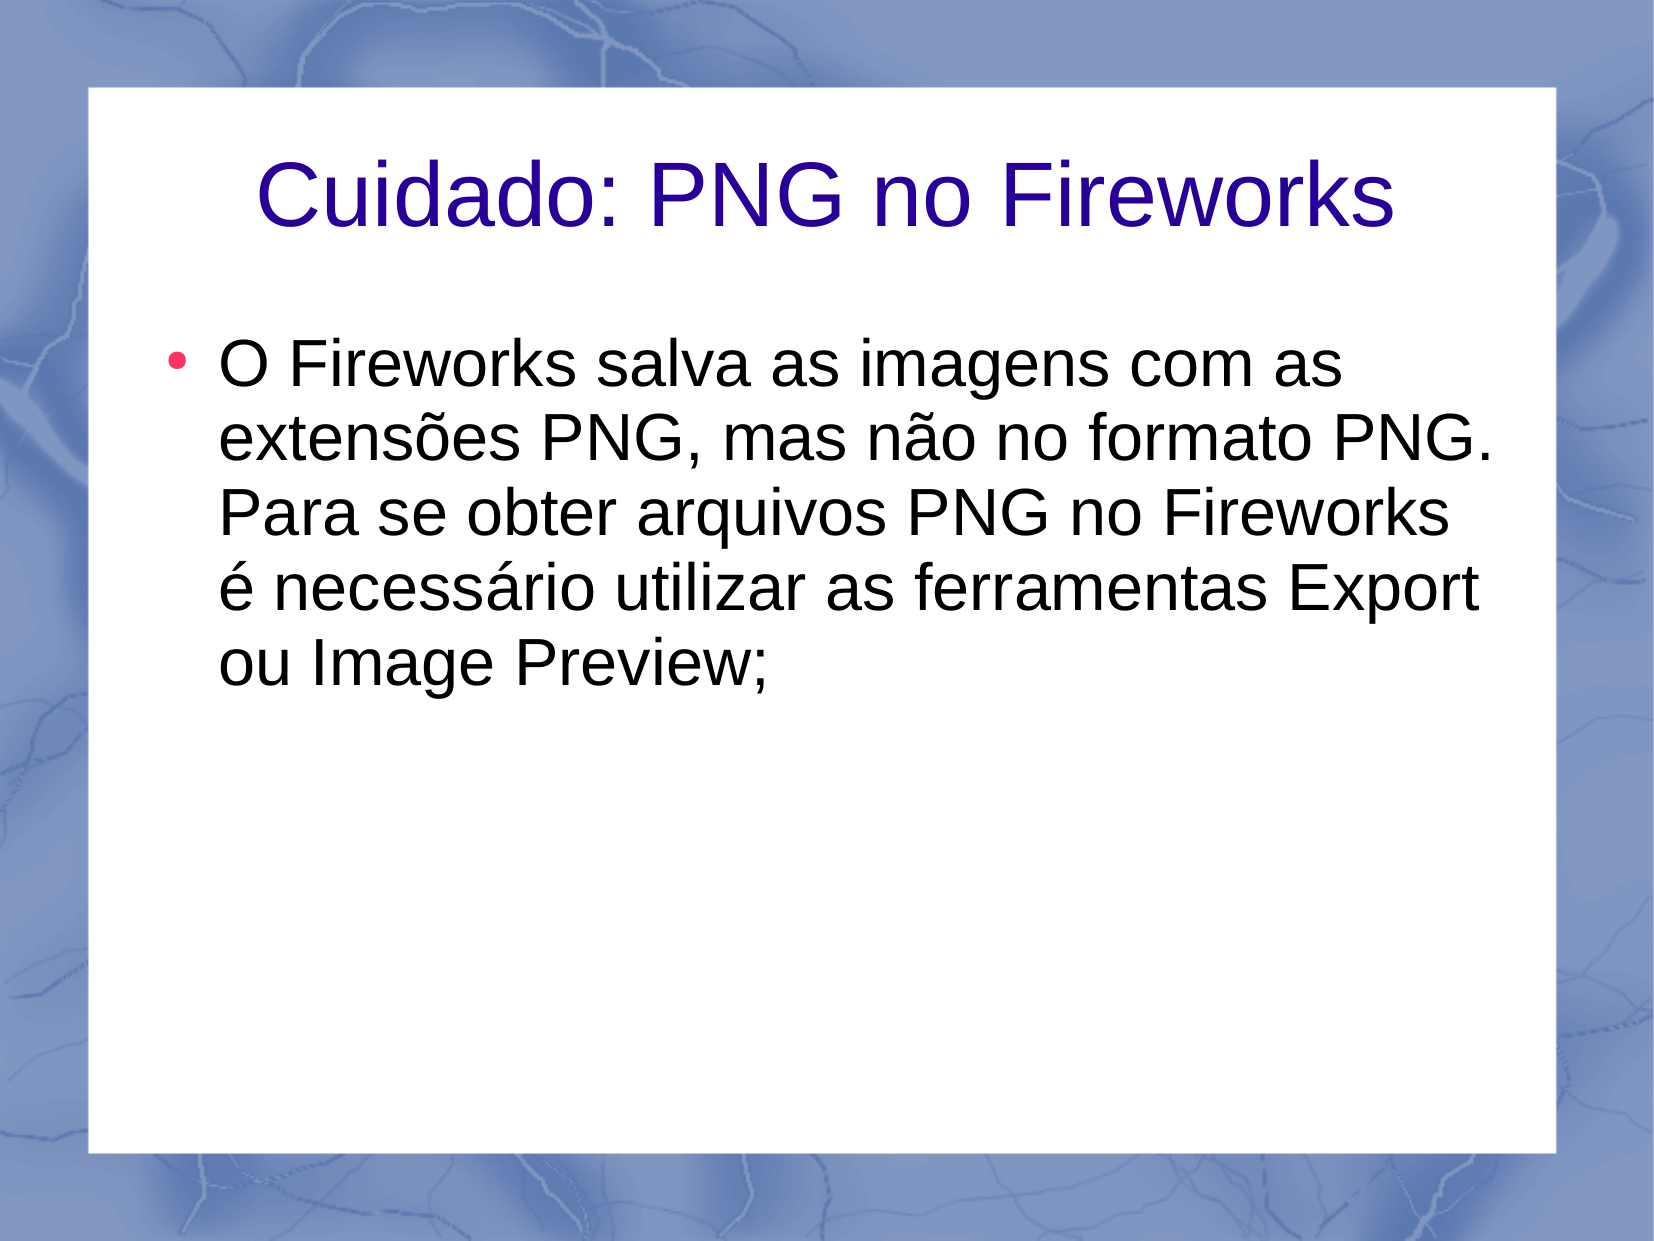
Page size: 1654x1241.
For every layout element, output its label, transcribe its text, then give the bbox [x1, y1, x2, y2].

list O Fireworks salva as imagens com as extensões PNG, mas não no formato PNG. Para se obter arquivos PNG no Fireworks é necessário utilizar as ferramentas Export ou Image Preview; [147, 325, 1506, 1045]
title Cuidado: PNG no Fireworks [118, 90, 1536, 298]
picture [0, 0, 1654, 1241]
